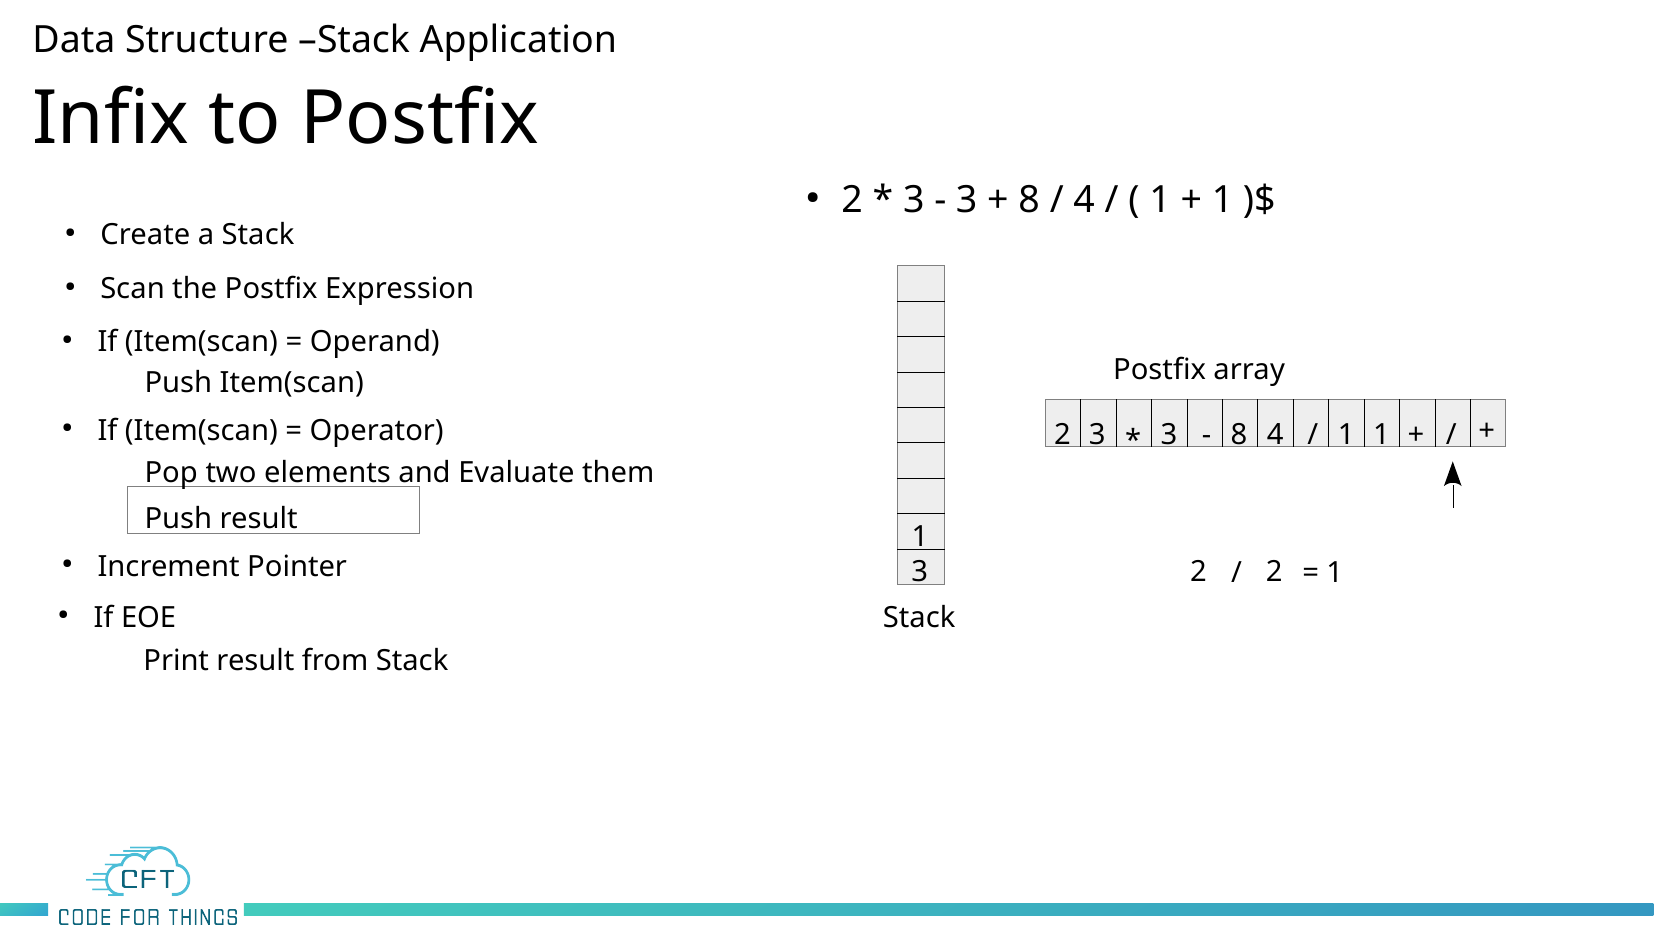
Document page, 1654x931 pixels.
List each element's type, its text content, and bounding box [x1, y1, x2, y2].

text_box * [1110, 411, 1159, 461]
text_box Create a Stack [50, 206, 355, 266]
text_box Push result [94, 490, 426, 550]
text_box 1 [1372, 405, 1407, 455]
text_box [1329, 399, 1364, 405]
text_box If (Item(scan) = Operand) [47, 312, 491, 373]
text_box [1223, 399, 1257, 405]
text_box If EOE [43, 588, 375, 638]
text_box 3 [896, 557, 945, 593]
text_box Push Item(scan) [94, 373, 426, 401]
text_box / [1431, 405, 1471, 455]
text_box [1117, 399, 1151, 411]
text_box [897, 302, 945, 336]
text_box 4 [1252, 405, 1292, 455]
text_box 2 [1039, 405, 1074, 455]
text_box 3 [1074, 405, 1123, 455]
text_box [897, 479, 945, 507]
text_box 1 [896, 507, 945, 557]
text_box 2 [1256, 543, 1287, 593]
text_box If (Item(scan) = Operator) [47, 401, 496, 461]
text_box Stack [868, 588, 979, 638]
text_box + [1463, 401, 1518, 451]
text_box - [1187, 405, 1236, 455]
text_box [1152, 399, 1187, 405]
text_box [1365, 399, 1399, 405]
text_box Postfix array [1098, 340, 1312, 390]
text_box / [1216, 543, 1256, 593]
text_box [1436, 399, 1470, 405]
text_box / [1292, 405, 1341, 455]
text_box [1188, 399, 1222, 405]
text_box [1045, 399, 1080, 405]
text_box Print result from Stack [93, 631, 615, 691]
title Data Structure –Stack Application Infix to Postfix [32, 12, 1536, 166]
text_box [1258, 399, 1293, 405]
text_box = 1 [1287, 543, 1382, 593]
text_box [897, 337, 945, 372]
text_box 2 * 3 - 3 + 8 / 4 / ( 1 + 1 )$ [791, 165, 1377, 225]
text_box 2 [1175, 543, 1216, 593]
text_box [897, 443, 945, 478]
text_box 8 [1236, 405, 1252, 455]
text_box 1 [1341, 405, 1372, 455]
text_box + [1407, 405, 1431, 455]
text_box [1294, 399, 1328, 405]
text_box [897, 265, 945, 301]
text_box [1081, 399, 1116, 405]
text_box Pop two elements and Evaluate them [94, 443, 709, 502]
text_box Scan the Postfix Expression [50, 259, 537, 319]
text_box Increment Pointer [47, 537, 621, 597]
text_box [897, 373, 945, 407]
text_box 3 [1145, 405, 1187, 455]
text_box [897, 408, 945, 442]
text_box [1400, 399, 1435, 405]
picture [59, 846, 237, 925]
